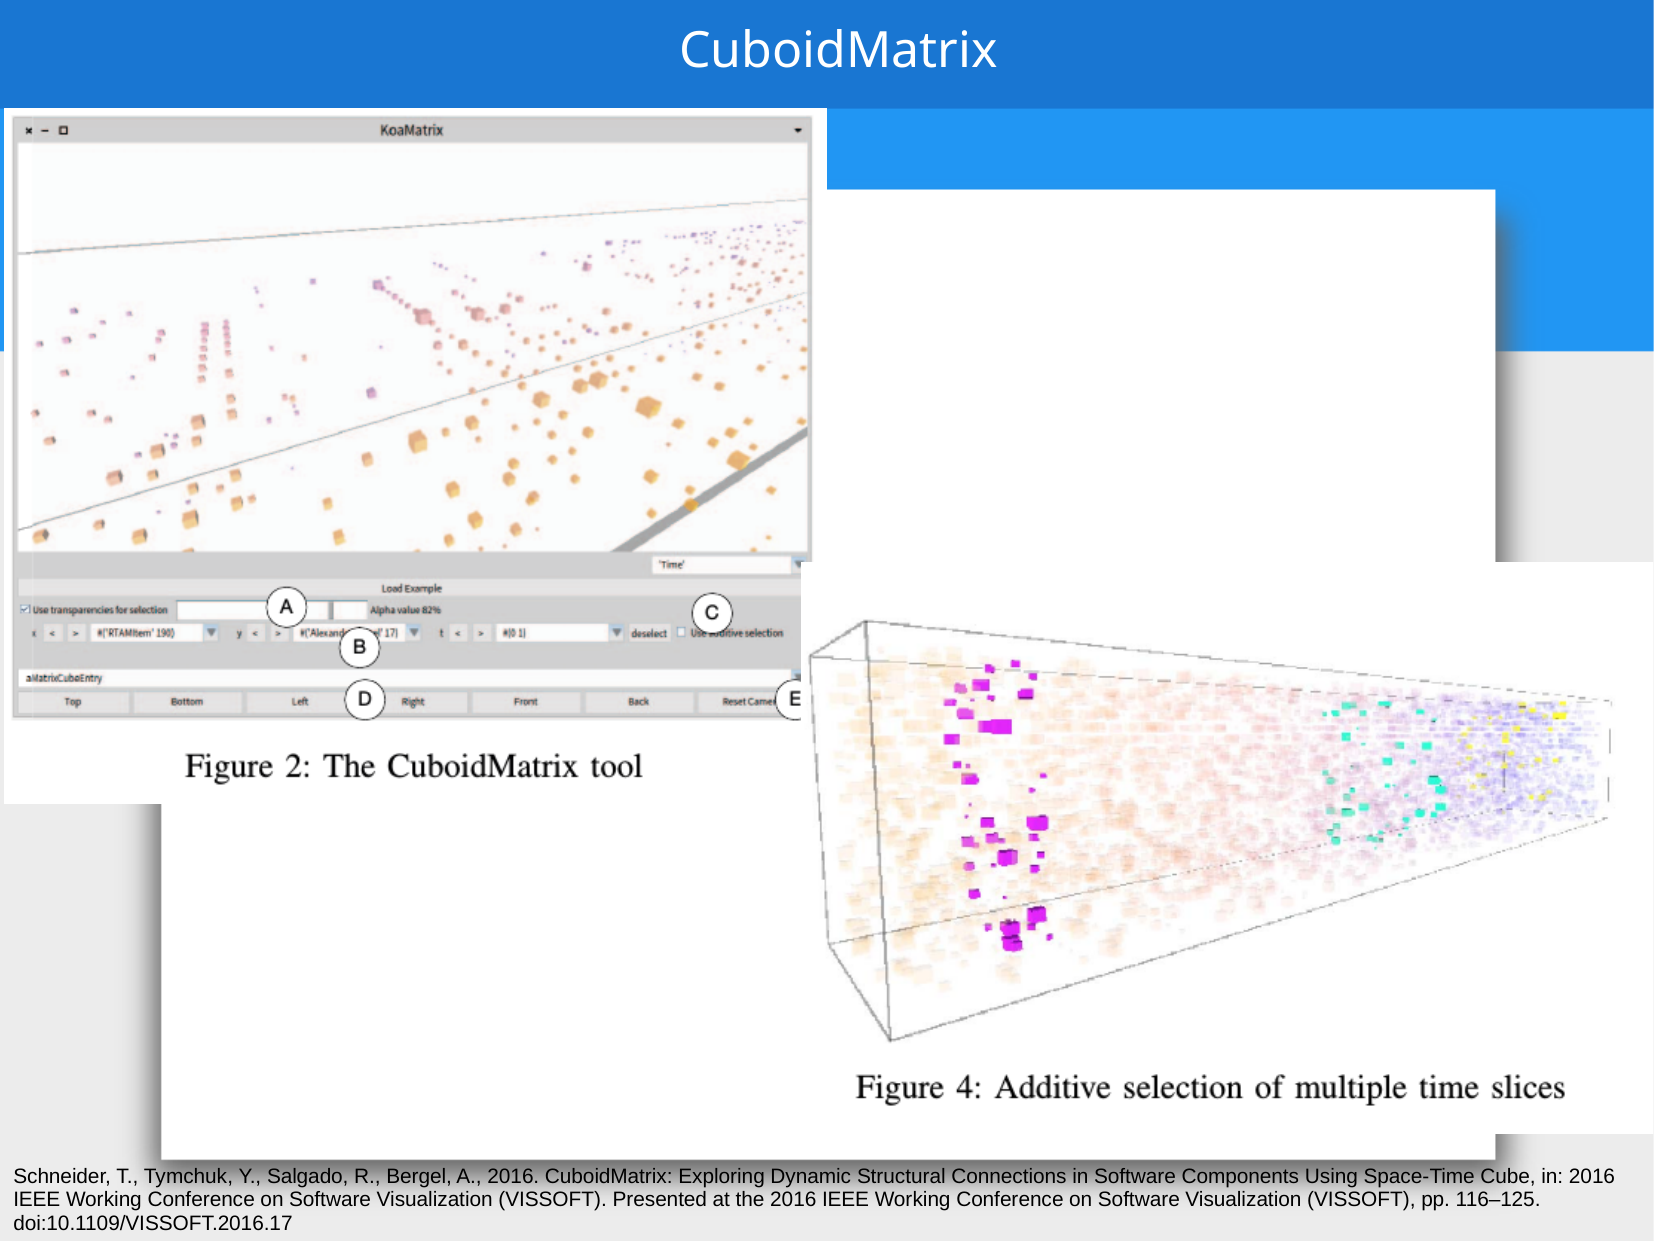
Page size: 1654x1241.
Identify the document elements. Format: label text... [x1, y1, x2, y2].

text_box Schneider, T., Tymchuk, Y., Salgado, R., Bergel, A., 2016. CuboidMatrix: Exploring Dynamic Structural Connections in Software Components Using Space-Time Cube, in: 2016 IEEE Working Conference on Software Visualization (VISSOFT). Presented at the 2016 IEEE Working Conference on Software Visualization (VISSOFT), pp. 116–125. doi:10.1109/VISSOFT.2016.17 [0, 1157, 1630, 1241]
title CuboidMatrix [94, 13, 1583, 83]
picture [0, 0, 1654, 1241]
